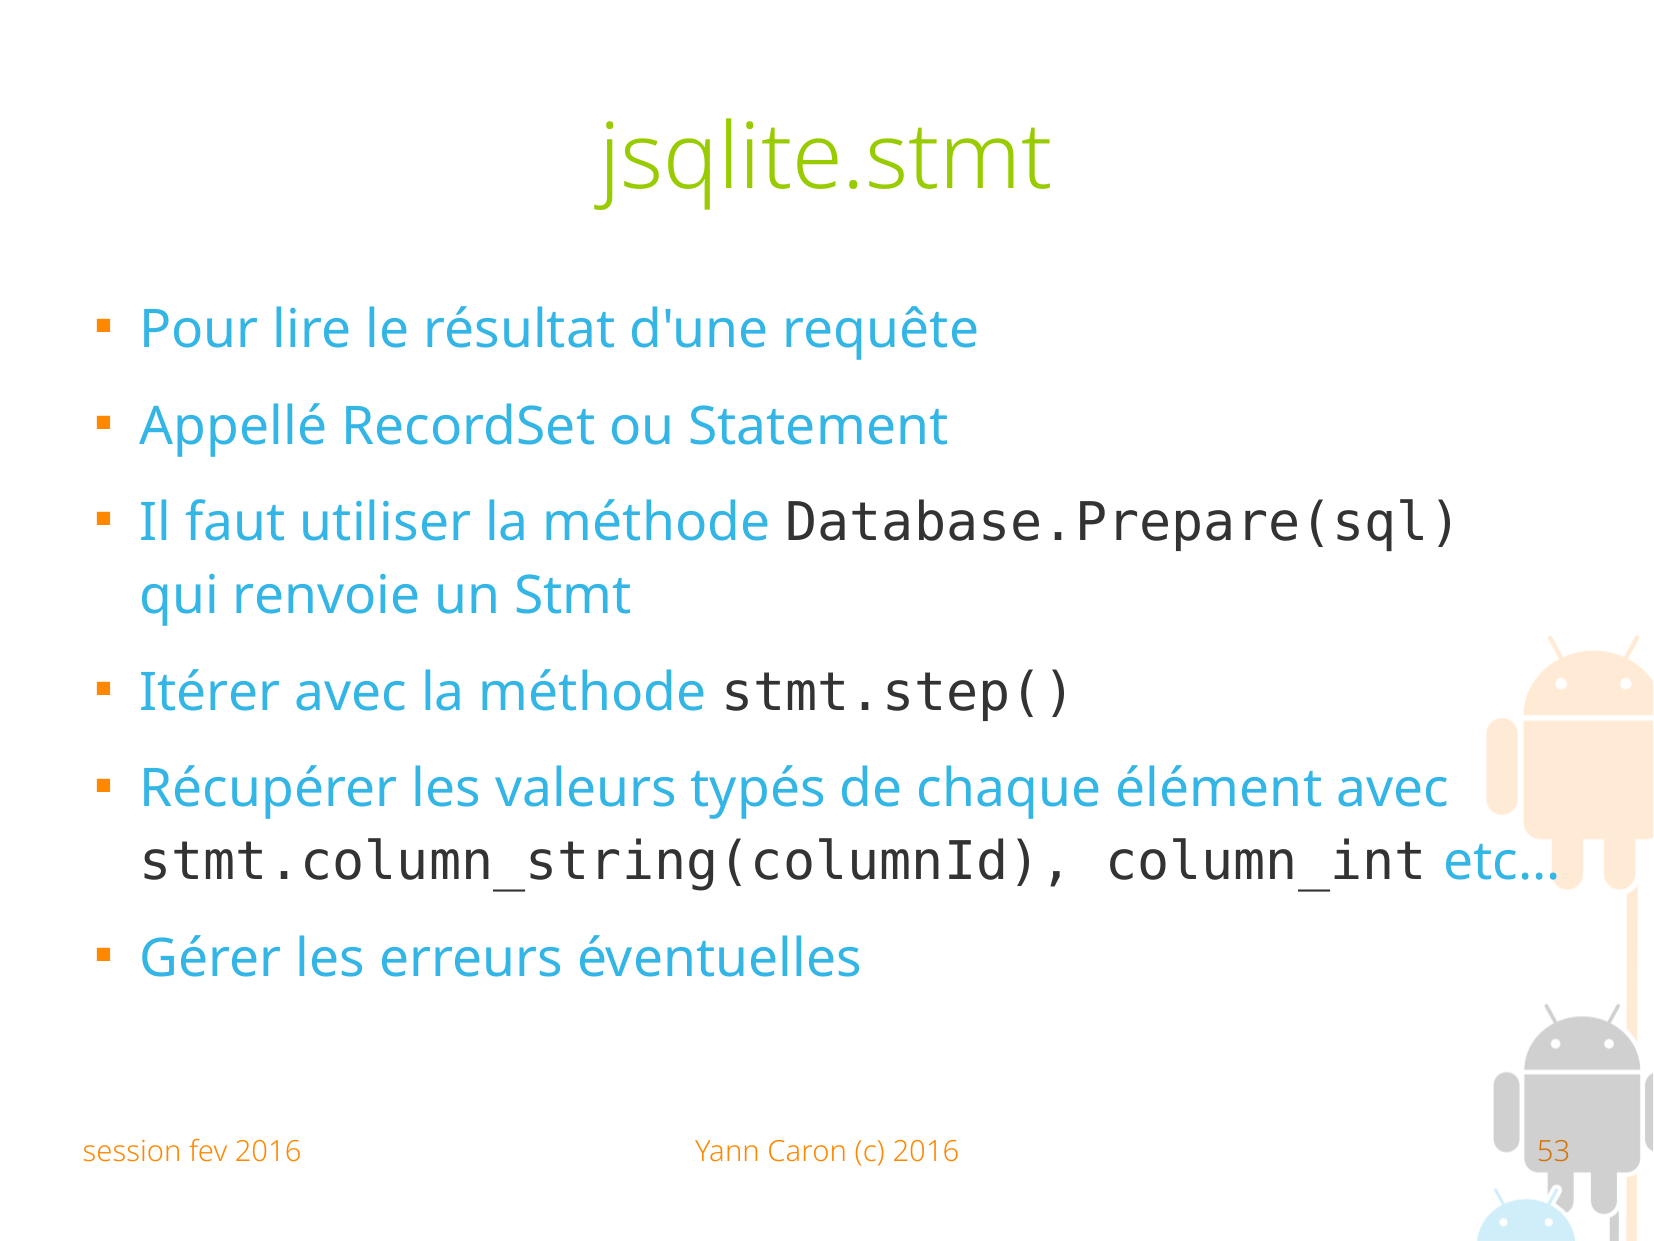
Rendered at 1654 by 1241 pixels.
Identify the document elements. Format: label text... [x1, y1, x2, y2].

list Pour lire le résultat d'une requête Appellé RecordSet ou Statement Il faut utiliser la méthode Database.Prepare(sql) qui renvoie un Stmt Itérer avec la méthode stmt.step() Récupérer les valeurs typés de chaque élément avec stmt.column_string(columnId), column_int etc... Gérer les erreurs éventuelles [82, 290, 1571, 1010]
picture [240, 423, 1654, 1241]
title jsqlite.stmt [82, 49, 1571, 257]
